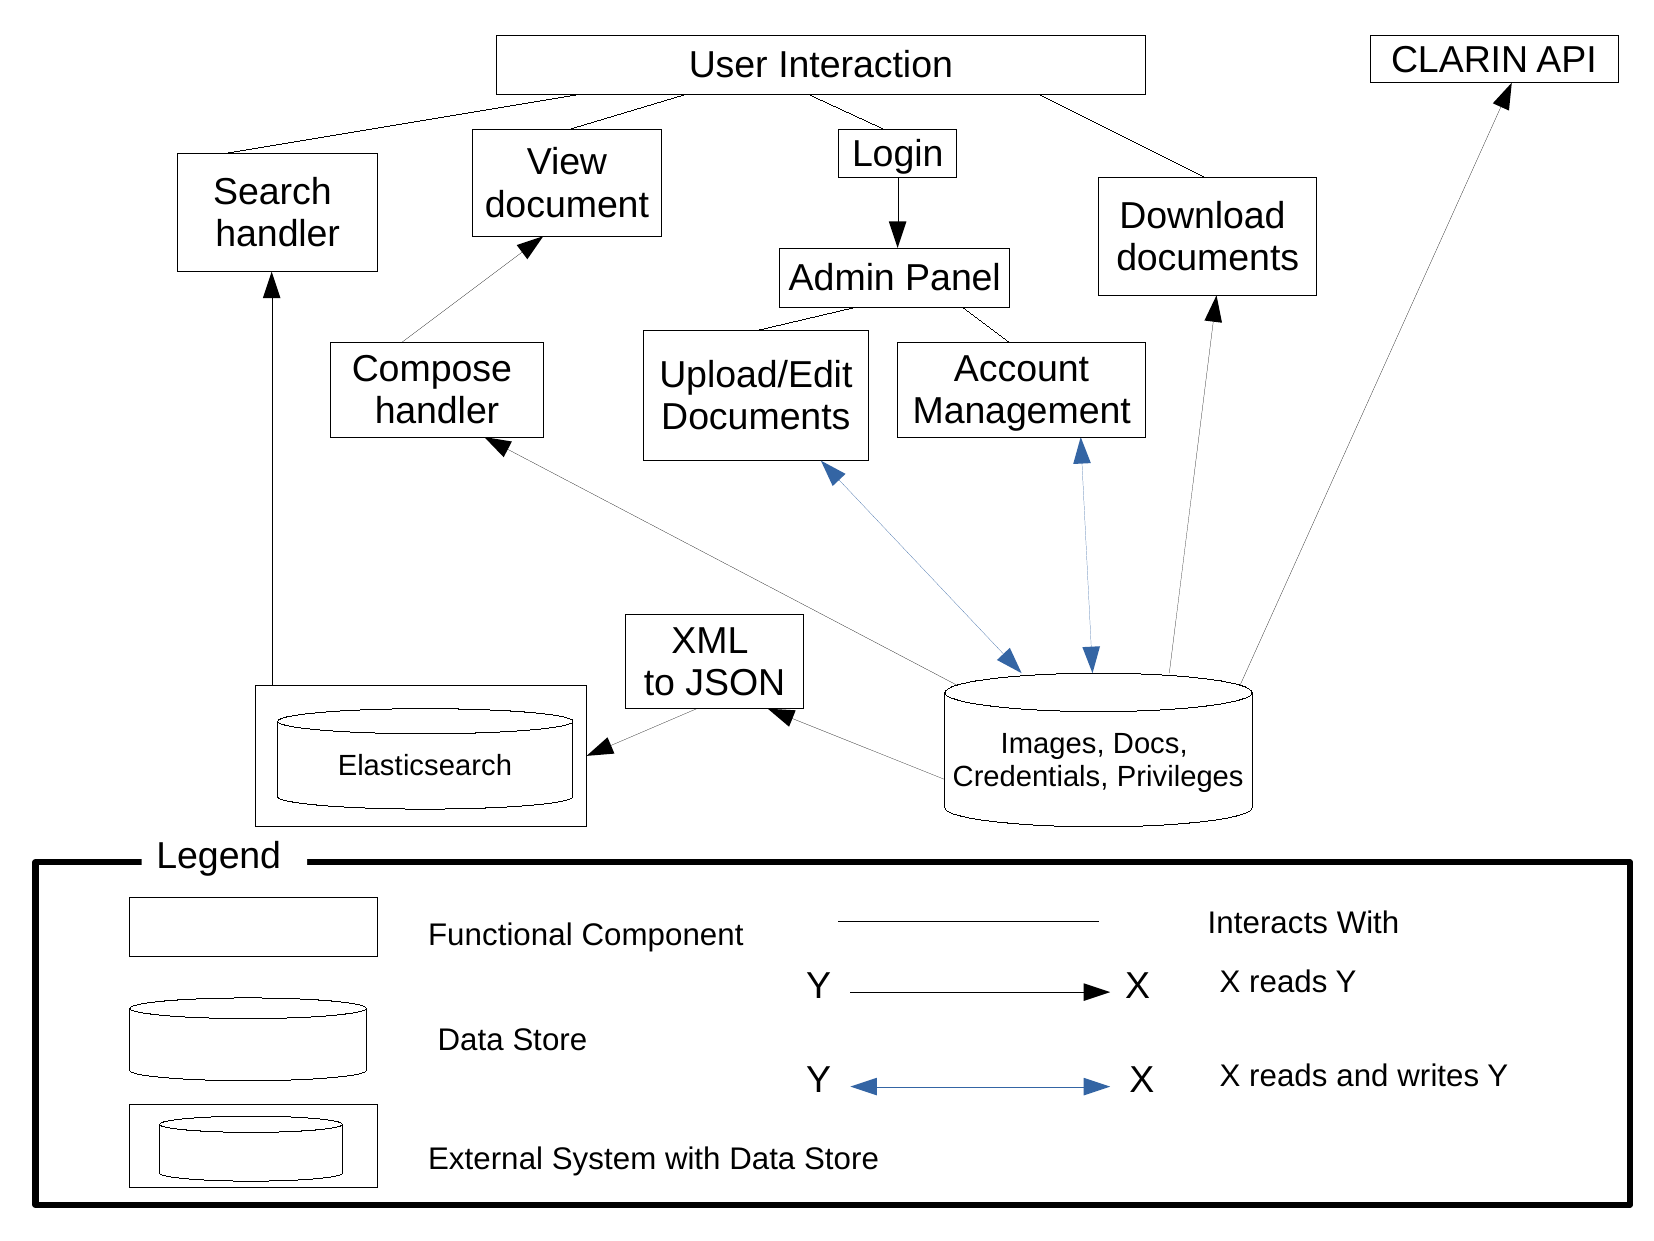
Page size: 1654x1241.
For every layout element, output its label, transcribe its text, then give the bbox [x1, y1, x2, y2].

text_box [35, 862, 1630, 1205]
text_box User Interaction [496, 35, 1146, 95]
text_box Images, Docs, Credentials, Privileges [944, 693, 1253, 827]
text_box Download documents [1098, 177, 1317, 296]
text_box External System with Data Store [413, 1133, 910, 1184]
text_box Upload/Edit Documents [643, 330, 869, 461]
text_box View document [472, 129, 662, 237]
text_box Compose handler [330, 342, 544, 438]
text_box XML to JSON [625, 614, 804, 709]
text_box Search handler [177, 153, 378, 272]
text_box Account Management [897, 342, 1146, 438]
text_box Legend [141, 826, 308, 884]
text_box Admin Panel [779, 248, 1010, 308]
text_box Elasticsearch [277, 722, 573, 810]
text_box CLARIN API [1370, 35, 1619, 83]
text_box Login [838, 129, 957, 178]
